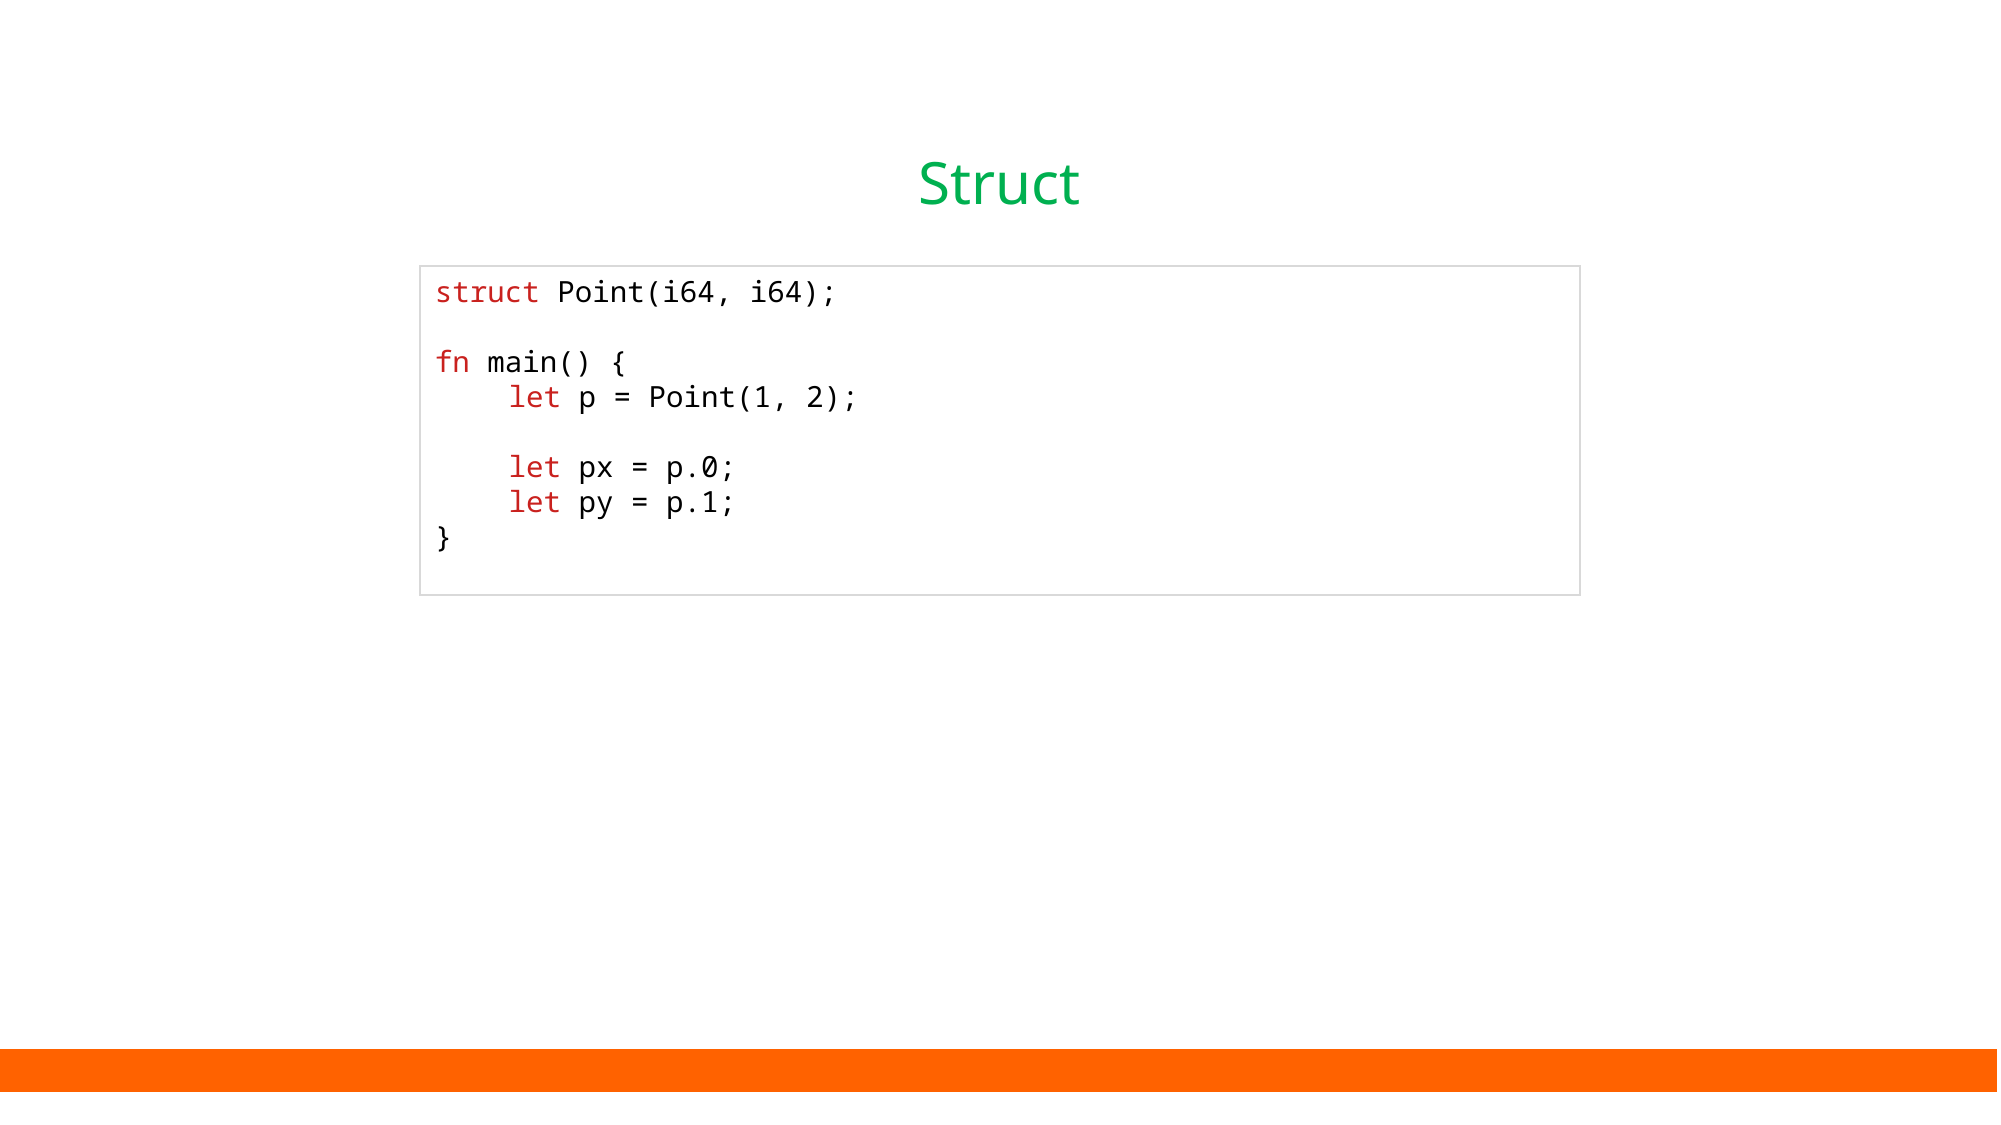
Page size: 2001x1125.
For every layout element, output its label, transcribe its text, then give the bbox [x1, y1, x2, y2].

text_box [0, 1049, 1997, 1092]
text_box struct Point(i64, i64); fn main() { let p = Point(1, 2); let px = p.0; let py = p.1; } [419, 265, 1581, 596]
list Struct [420, 146, 1580, 237]
